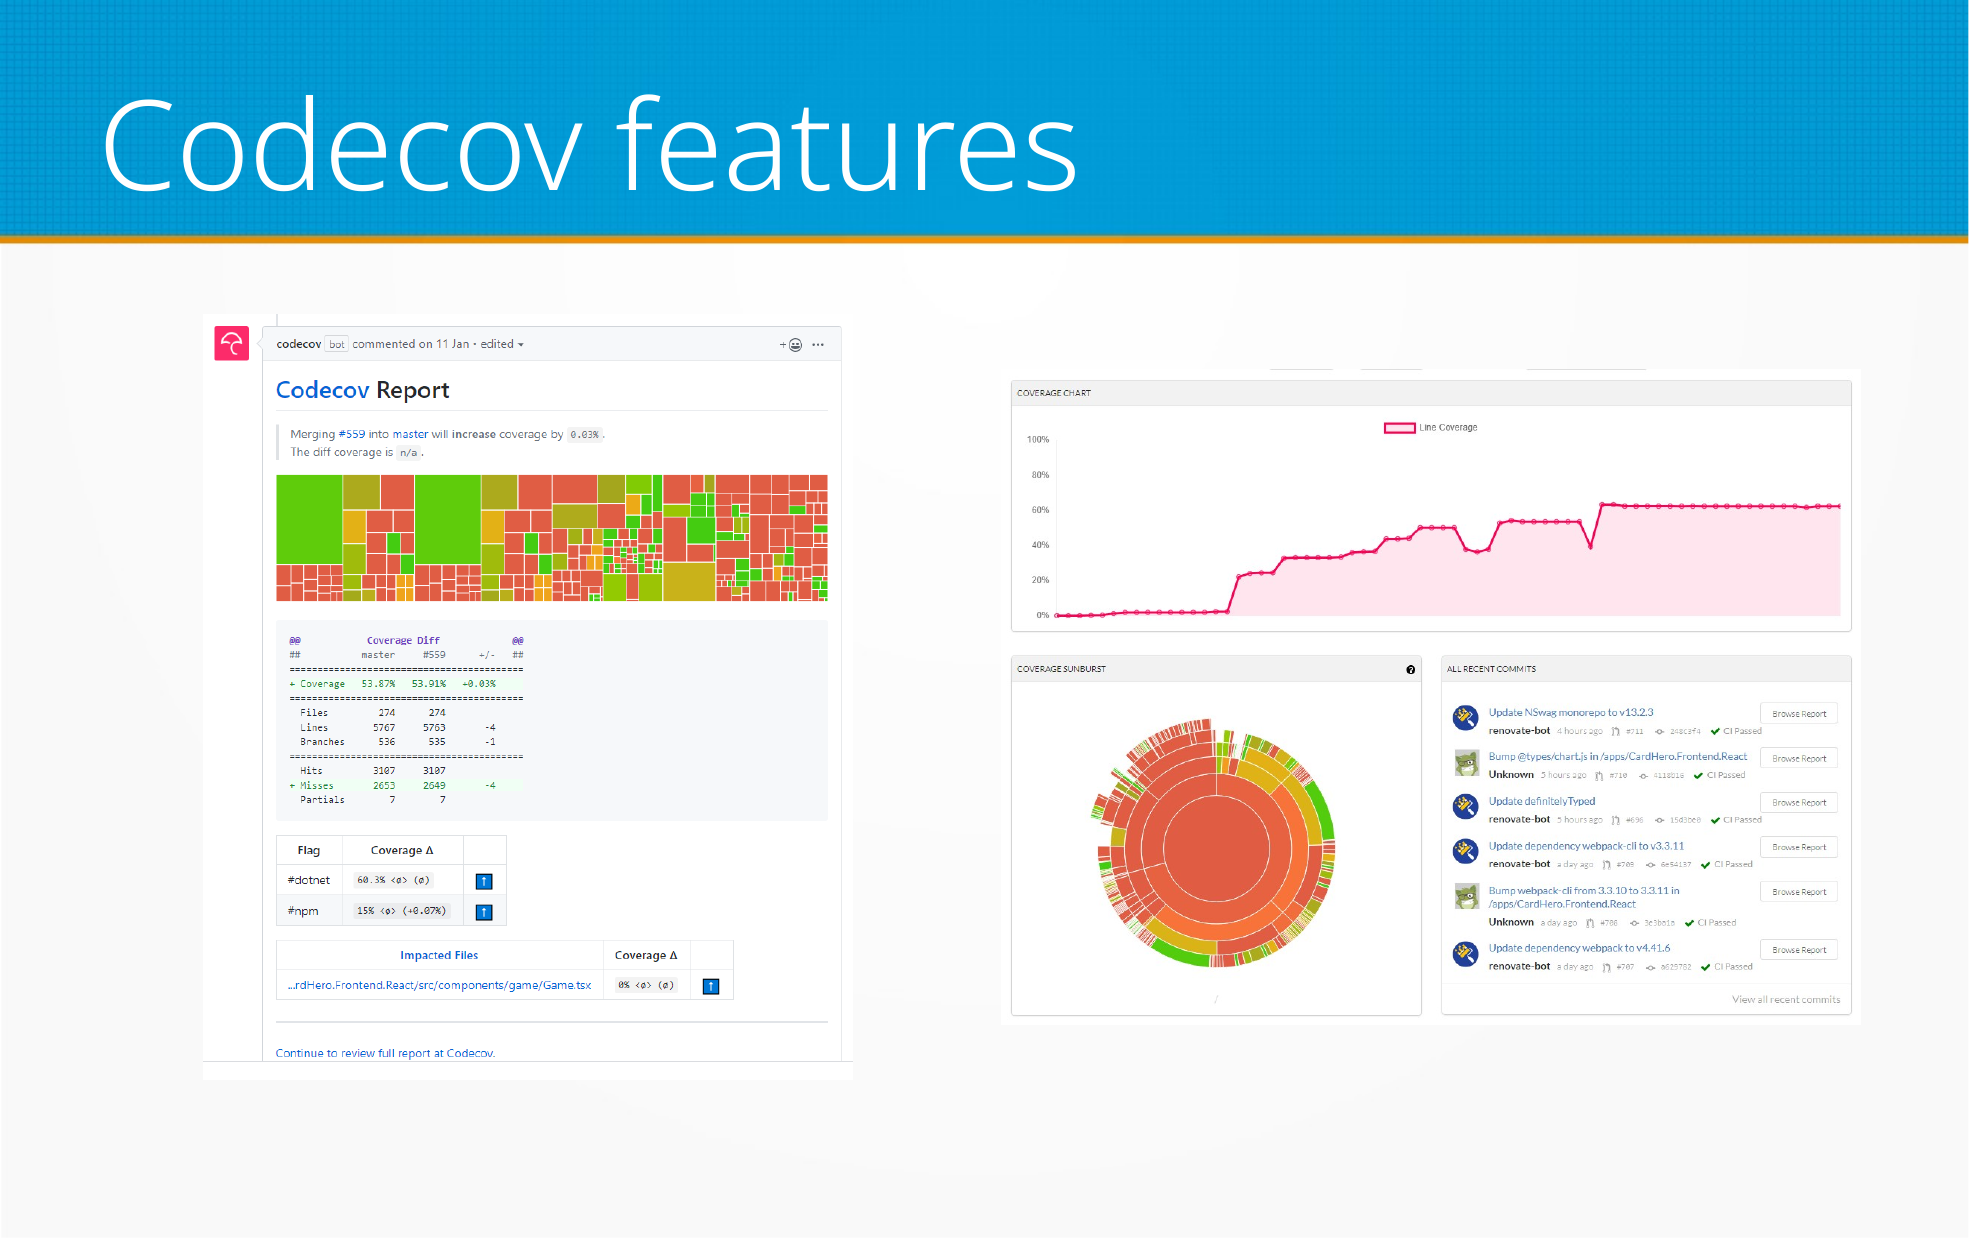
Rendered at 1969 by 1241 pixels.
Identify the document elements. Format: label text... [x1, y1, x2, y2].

picture [0, 233, 1969, 1241]
title Codecov features [98, 19, 1870, 227]
